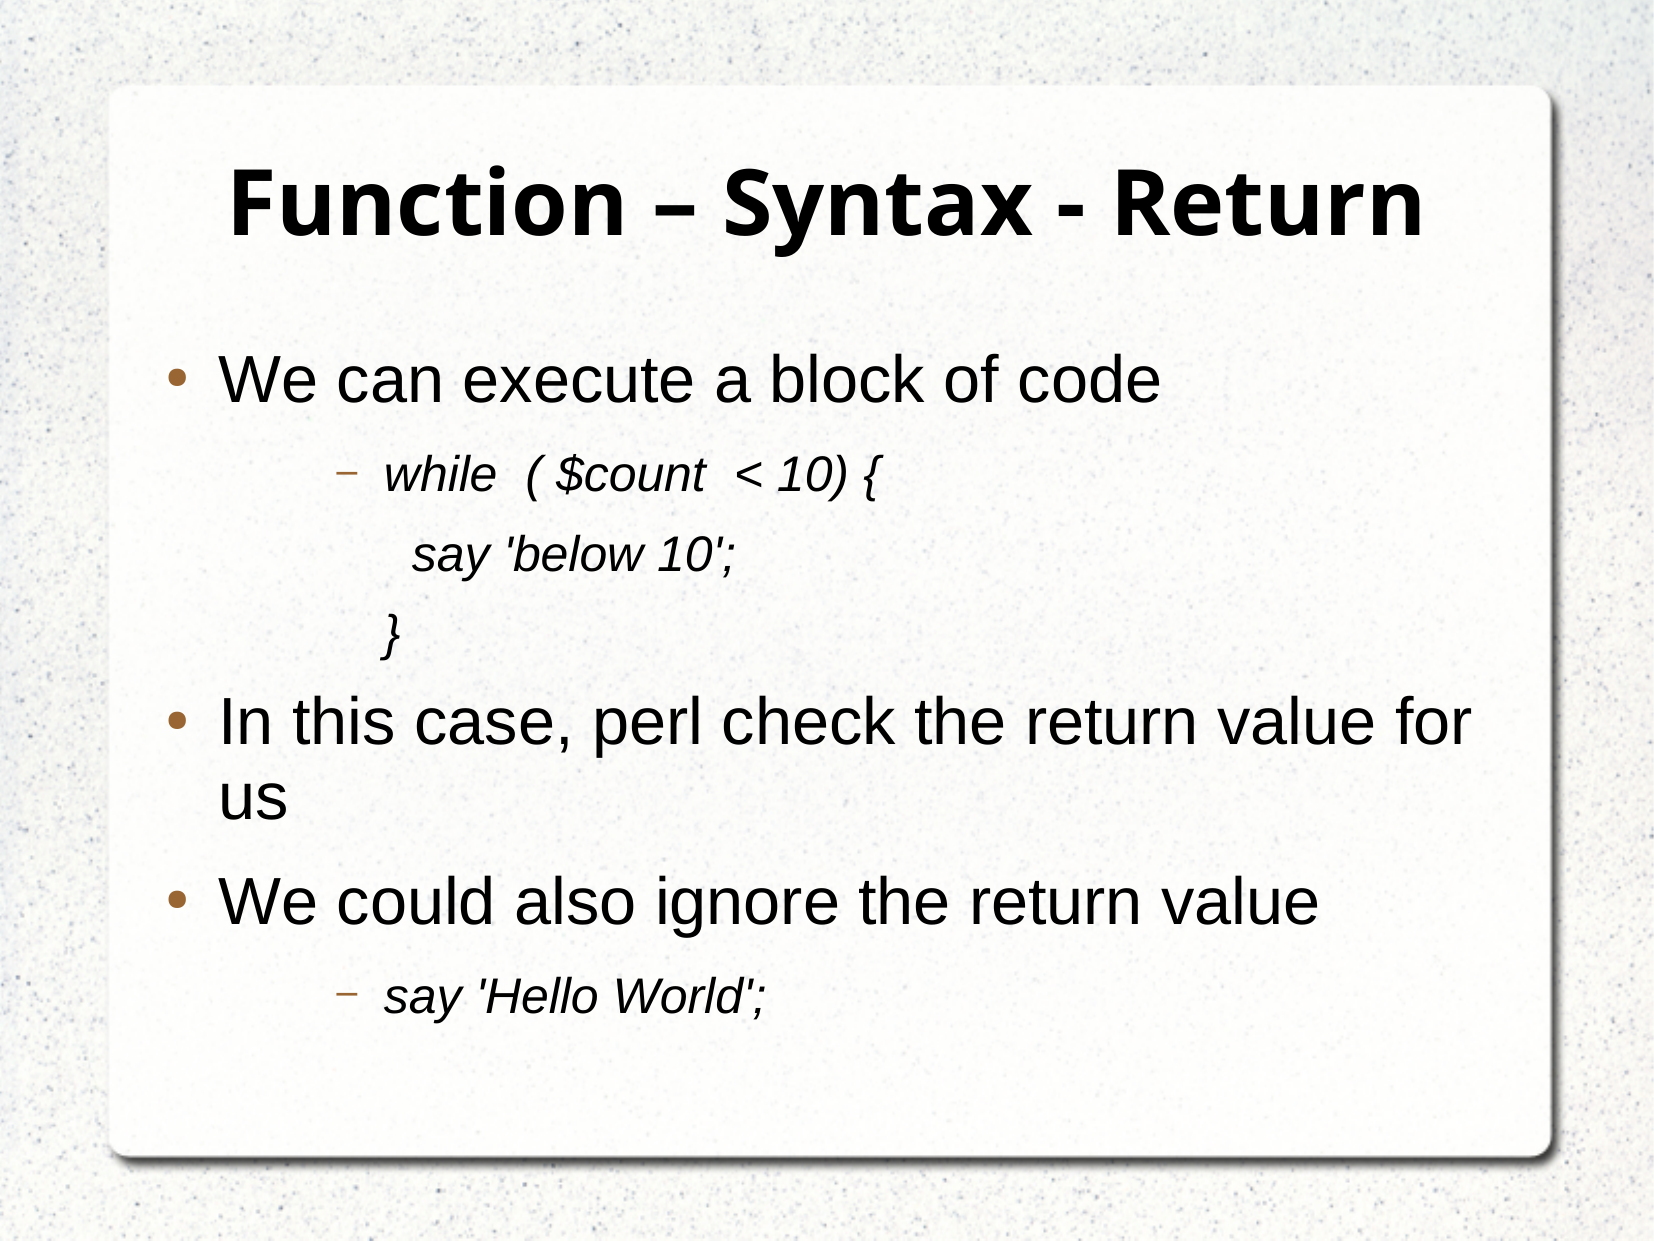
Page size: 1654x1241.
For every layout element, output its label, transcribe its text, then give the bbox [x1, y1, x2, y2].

title Function – Syntax - Return [118, 96, 1536, 304]
list We can execute a block of code while ( $count < 10) { say 'below 10'; } In this case, perl check the return value for us We could also ignore the return value say 'Hello World'; [147, 342, 1506, 1023]
picture [0, 0, 1654, 1241]
